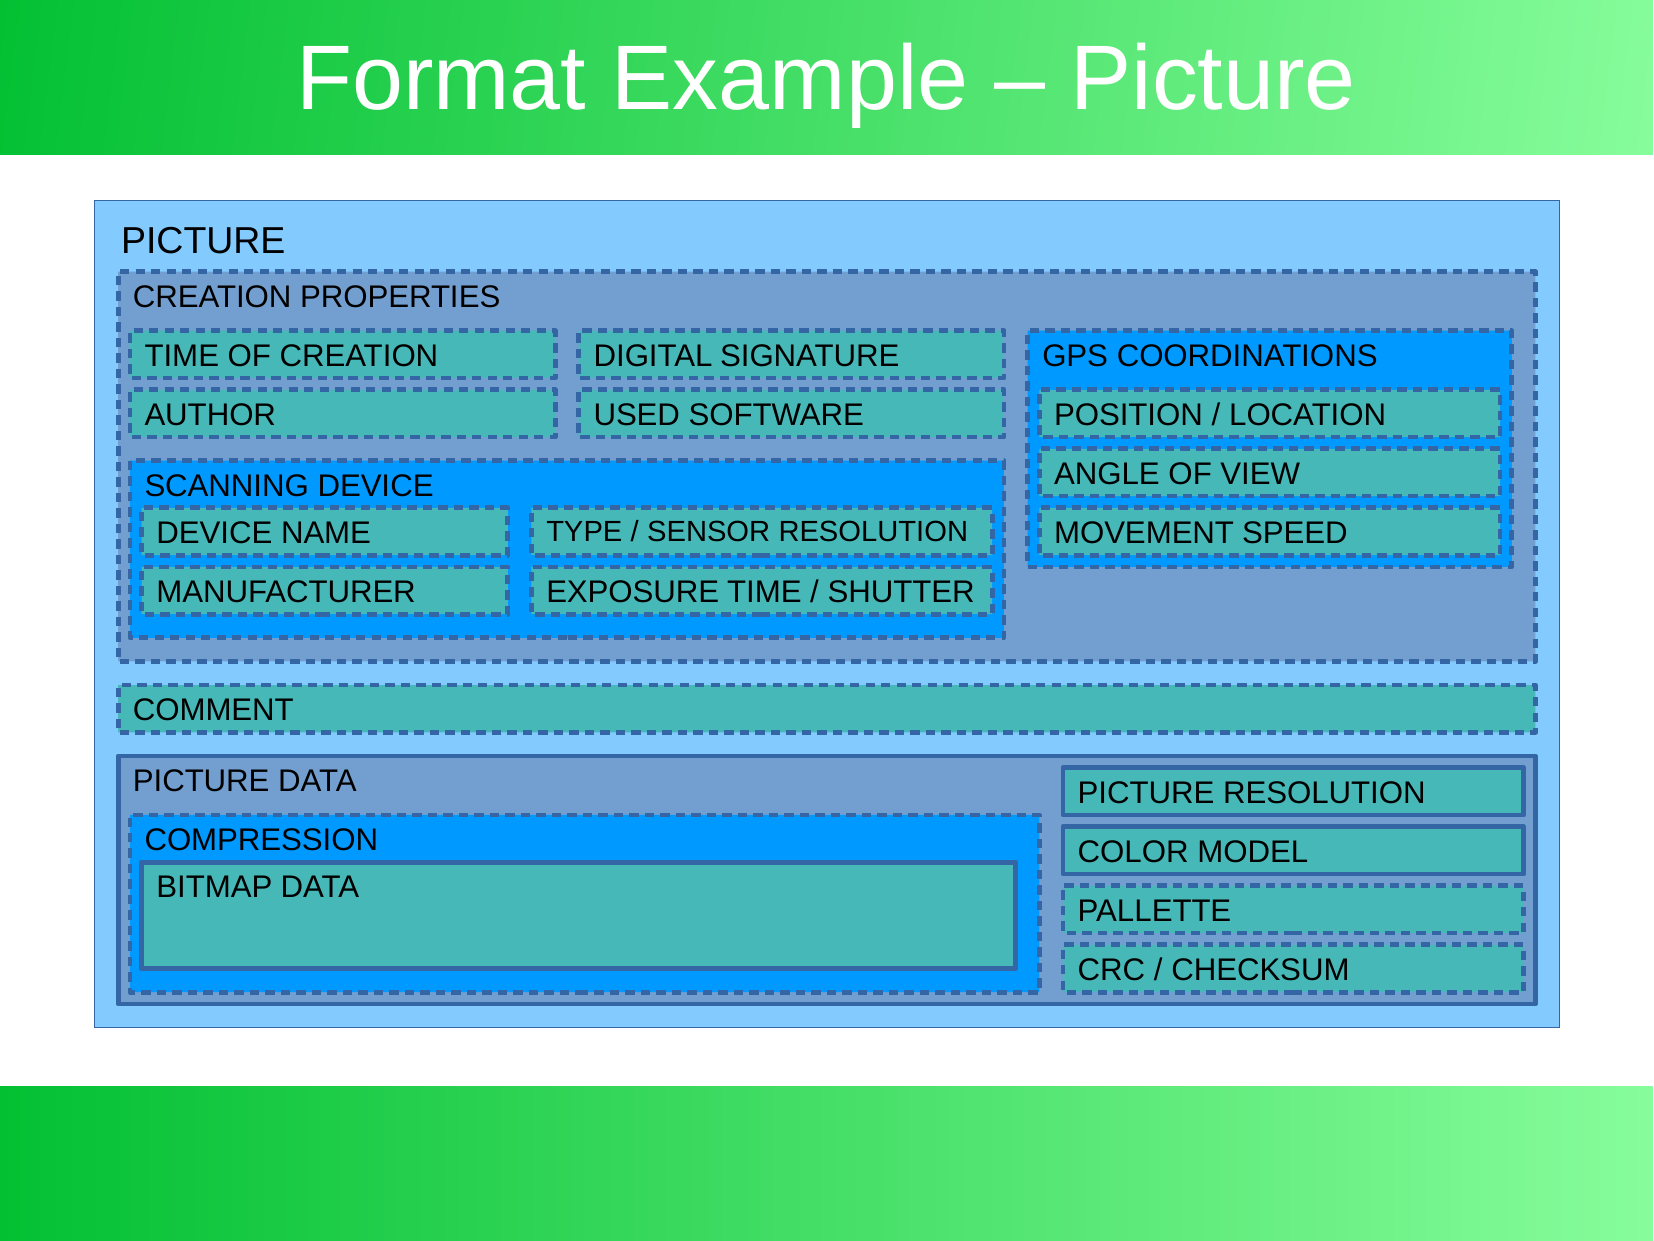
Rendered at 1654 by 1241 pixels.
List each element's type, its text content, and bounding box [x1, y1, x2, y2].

text_box MANUFACTURER [141, 566, 497, 615]
text_box DIGITAL SIGNATURE [578, 330, 993, 378]
text_box COMMENT [118, 685, 1524, 733]
text_box COMPRESSION [129, 814, 485, 863]
text_box TYPE / SENSOR RESOLUTION [531, 507, 993, 556]
text_box CRC / CHECKSUM [1062, 944, 1512, 993]
text_box AUTHOR [129, 389, 544, 438]
text_box PICTURE [106, 212, 319, 272]
text_box GPS COORDINATIONS [1027, 330, 1477, 378]
text_box CREATION PROPERTIES [118, 271, 556, 319]
text_box MOVEMENT SPEED [1039, 507, 1489, 556]
text_box TIME OF CREATION [129, 330, 544, 378]
text_box DEVICE NAME [141, 507, 497, 556]
title Format Example – Picture [82, 25, 1571, 130]
text_box ANGLE OF VIEW [1039, 448, 1489, 497]
text_box USED SOFTWARE [578, 389, 993, 438]
text_box PALLETTE [1062, 885, 1512, 934]
text_box PICTURE RESOLUTION [1062, 767, 1512, 815]
text_box SCANNING DEVICE [129, 460, 591, 508]
text_box BITMAP DATA [141, 862, 497, 910]
text_box PICTURE DATA [118, 755, 473, 804]
text_box EXPOSURE TIME / SHUTTER [531, 566, 993, 615]
text_box POSITION / LOCATION [1039, 389, 1489, 438]
text_box [94, 200, 1560, 1028]
text_box COLOR MODEL [1062, 826, 1512, 875]
